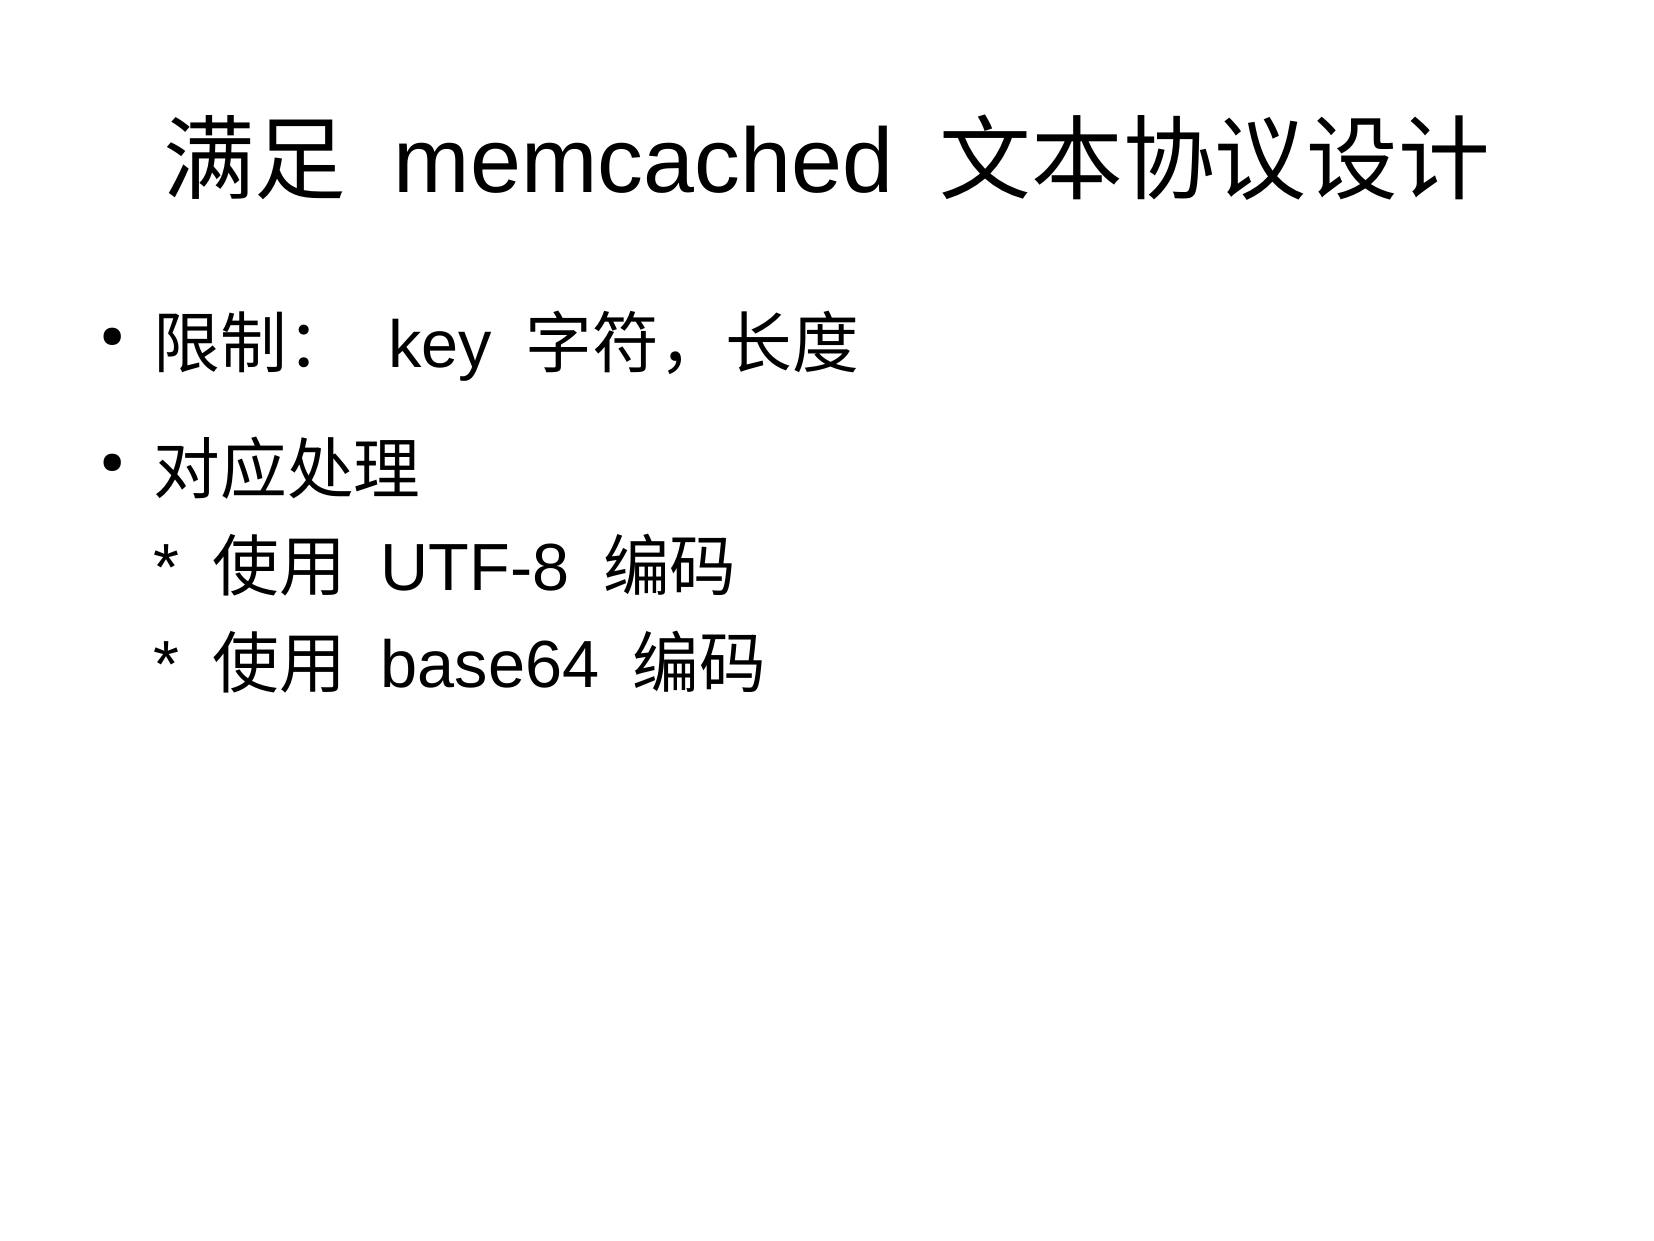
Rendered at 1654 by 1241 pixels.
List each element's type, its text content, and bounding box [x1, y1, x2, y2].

title 满足 memcached 文本协议设计 [82, 49, 1571, 257]
list 限制： key 字符，长度 对应处理 * 使用 UTF-8 编码 * 使用 base64 编码 [82, 290, 1571, 1010]
